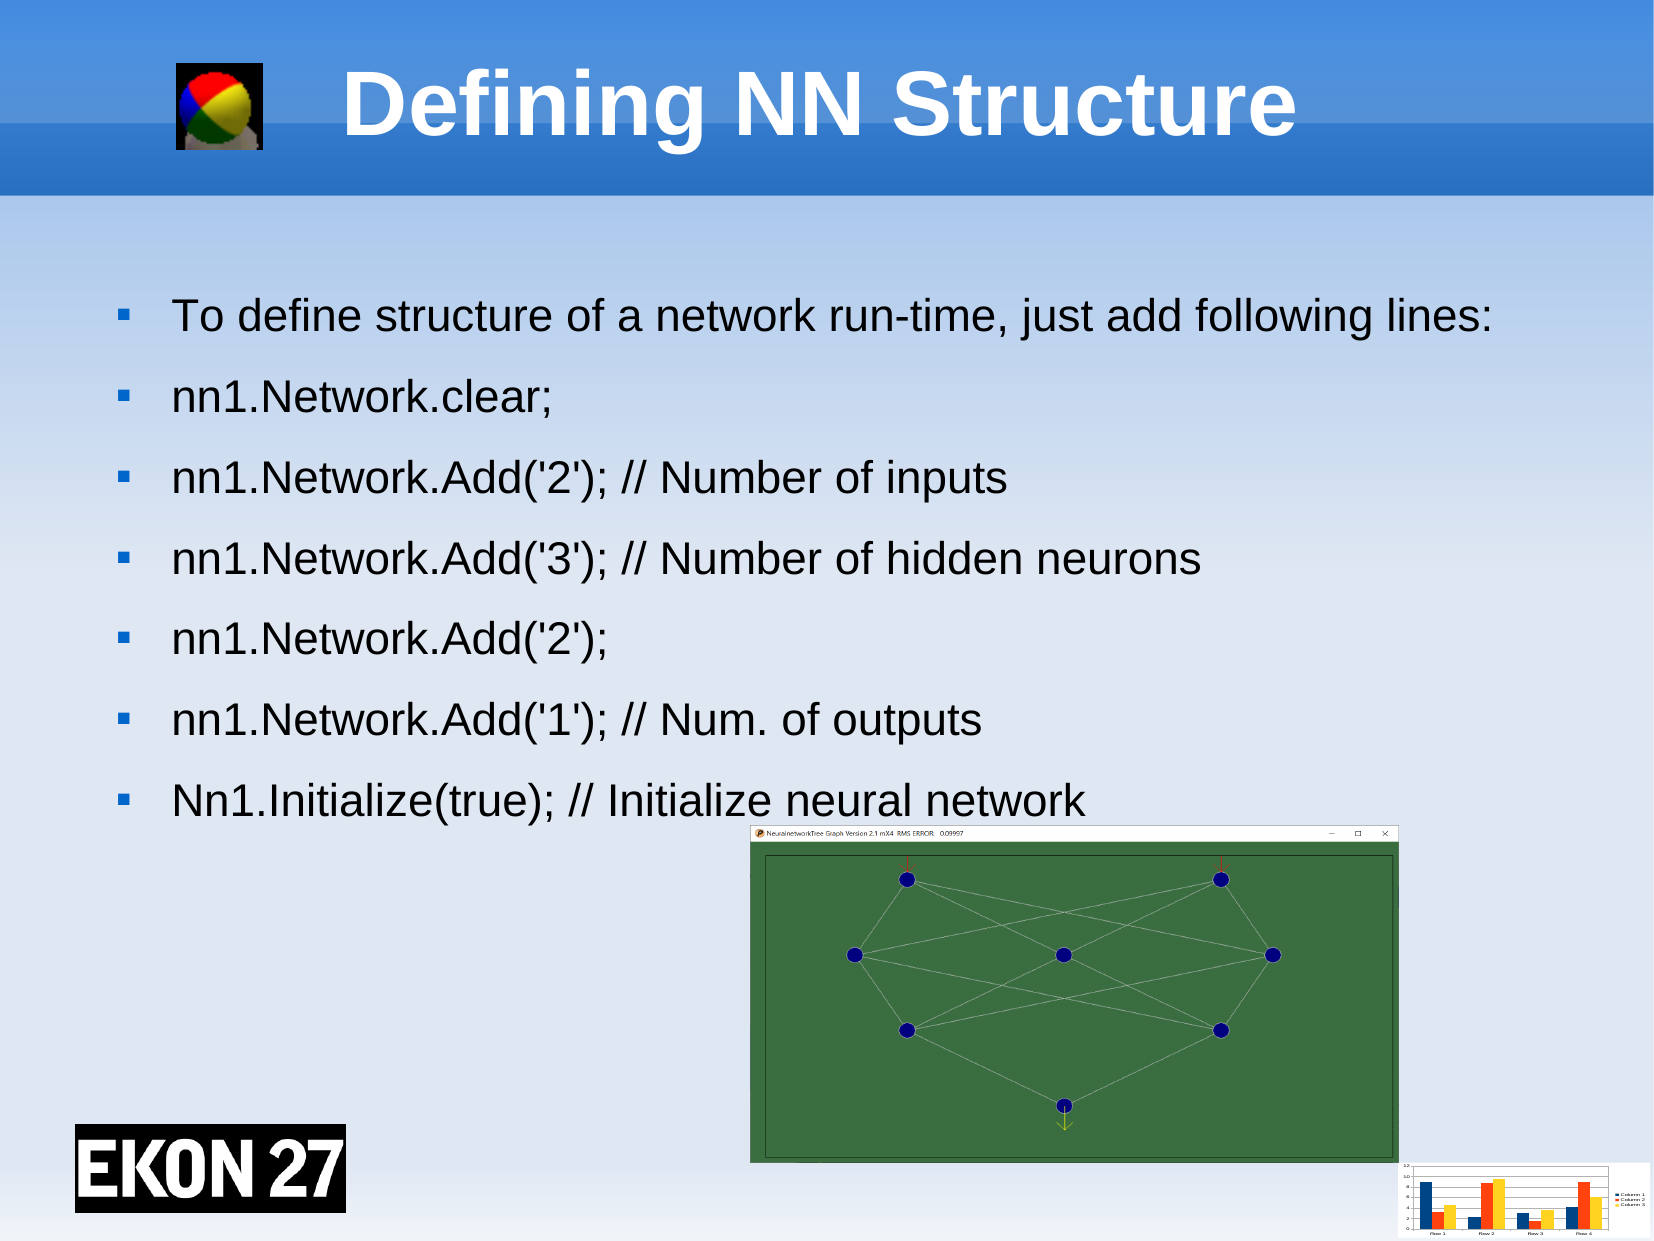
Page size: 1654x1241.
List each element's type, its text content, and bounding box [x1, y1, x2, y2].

title Defining NN Structure [76, 7, 1565, 200]
chart [750, 825, 1651, 1238]
list To define structure of a network run-time, just add following lines: nn1.Network.clear; nn1.Network.Add('2'); // Number of inputs nn1.Network.Add('3'); // Number of hidden neurons nn1.Network.Add('2'); nn1.Network.Add('1'); // Num. of outputs Nn1.Initialize(true); // Initialize neural network [82, 290, 1571, 1113]
picture [0, 0, 1654, 1241]
